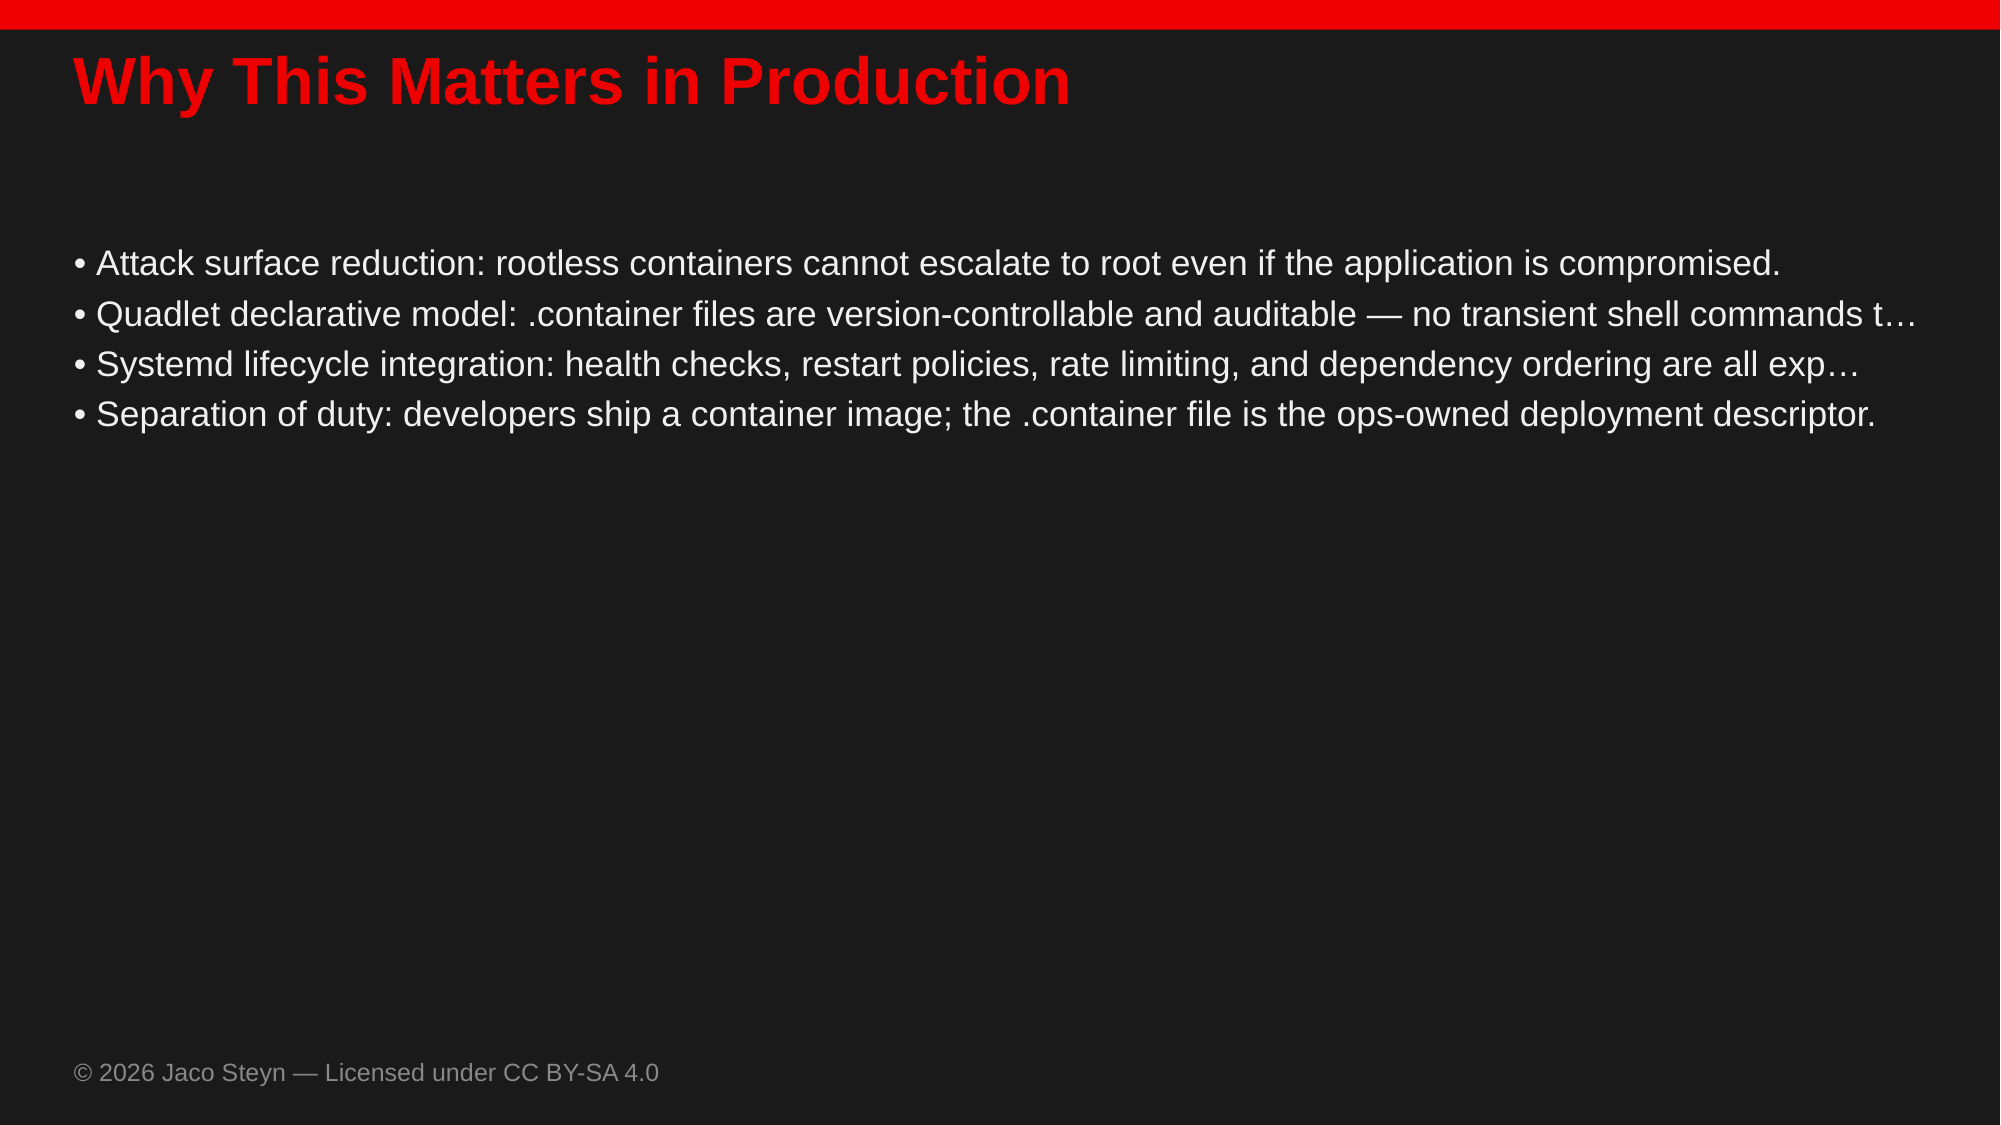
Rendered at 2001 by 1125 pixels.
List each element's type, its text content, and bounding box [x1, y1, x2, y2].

text_box [0, 0, 2001, 30]
text_box © 2026 Jaco Steyn — Licensed under CC BY-SA 4.0 [59, 1051, 1942, 1093]
text_box • Attack surface reduction: rootless containers cannot escalate to root even if the application is compromised. • Quadlet declarative model: .container files are version-controllable and auditable — no transient shell commands t… • Systemd lifecycle integration: health checks, restart policies, rate limiting, and dependency ordering are all exp… • Separation of duty: developers ship a container image; the .container file is the ops-owned deployment descriptor. [59, 236, 1942, 1037]
text_box Why This Matters in Production [59, 36, 1942, 208]
